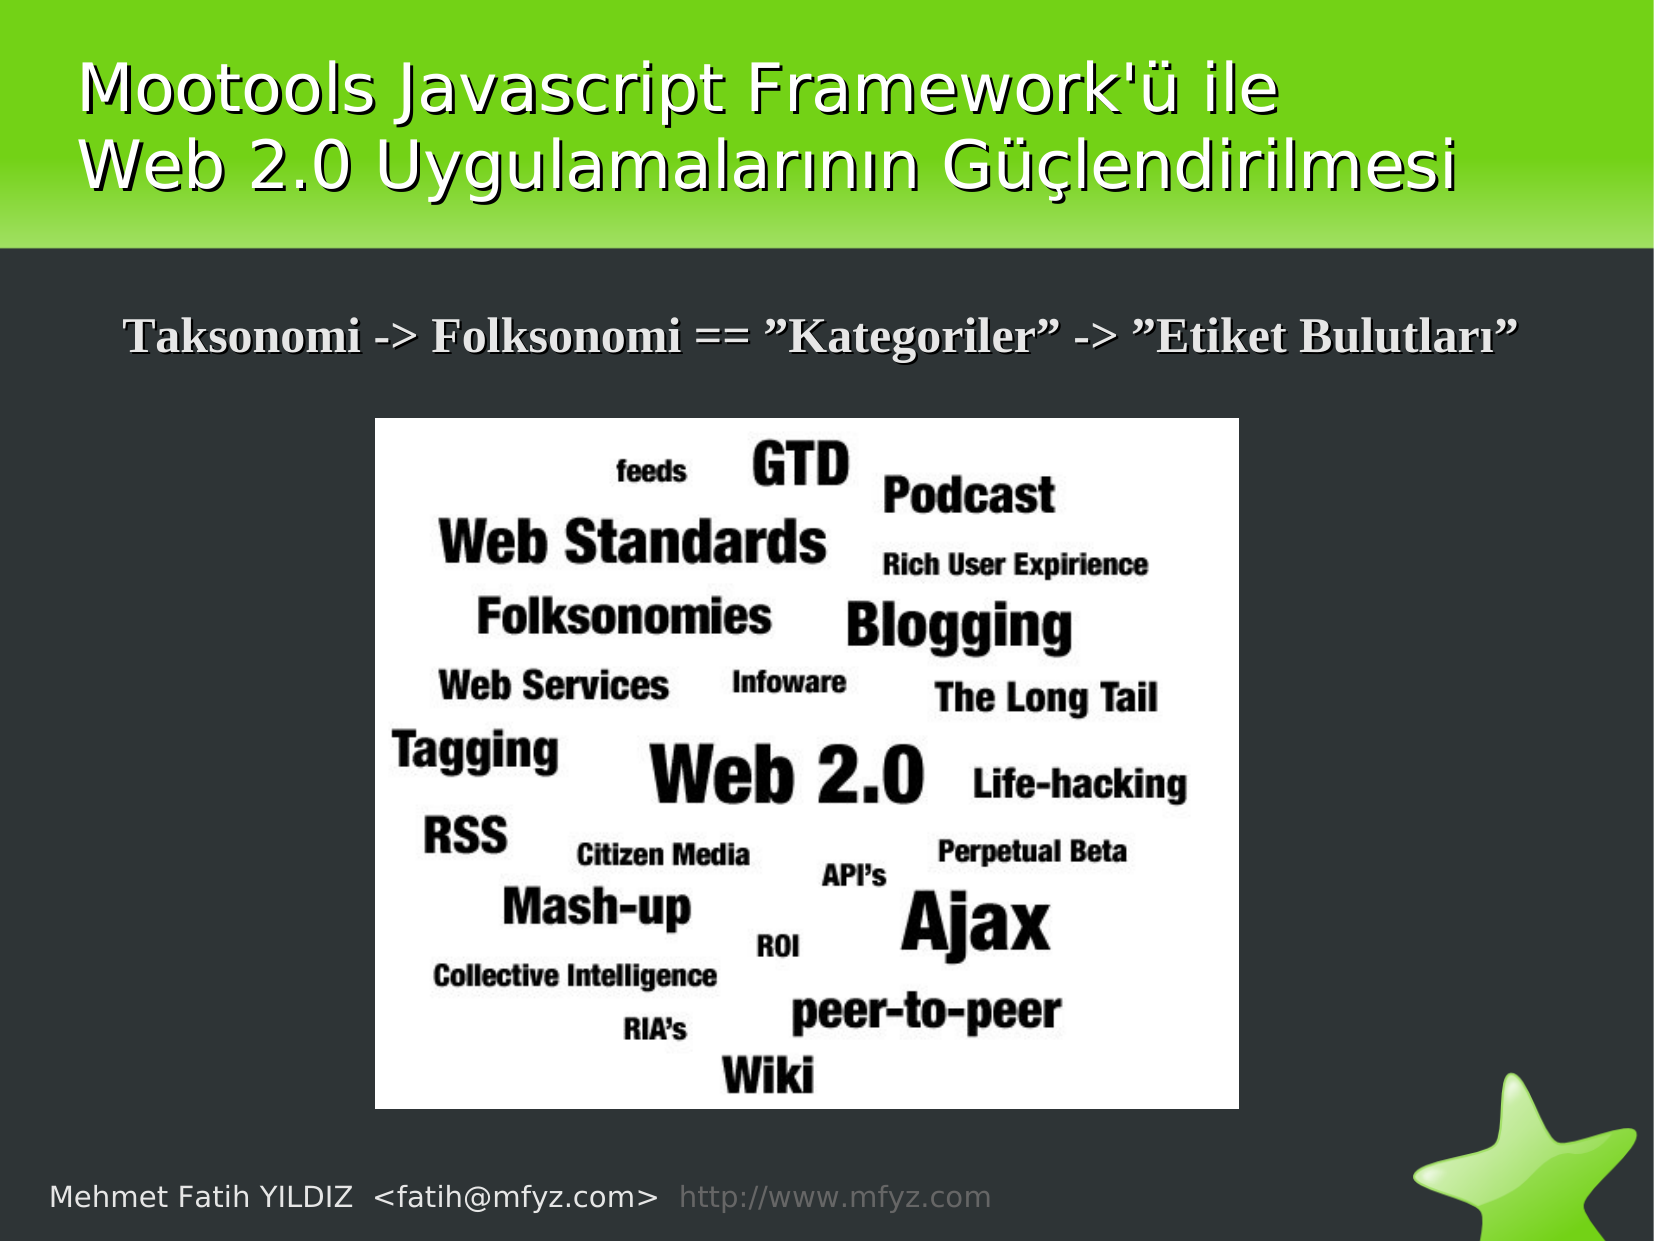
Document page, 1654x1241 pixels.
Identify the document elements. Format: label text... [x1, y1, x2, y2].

text_box Mehmet Fatih YILDIZ <fatih@mfyz.com> http://www.mfyz.com [33, 1172, 1201, 1222]
title Mootools Javascript Framework'ü ile Web 2.0 Uygulamalarının Güçlendirilmesi [76, 23, 1565, 231]
picture [0, 0, 1654, 1241]
list Taksonomi -> Folksonomi == ”Kategoriler” -> ”Etiket Bulutları” [86, 307, 1538, 1013]
